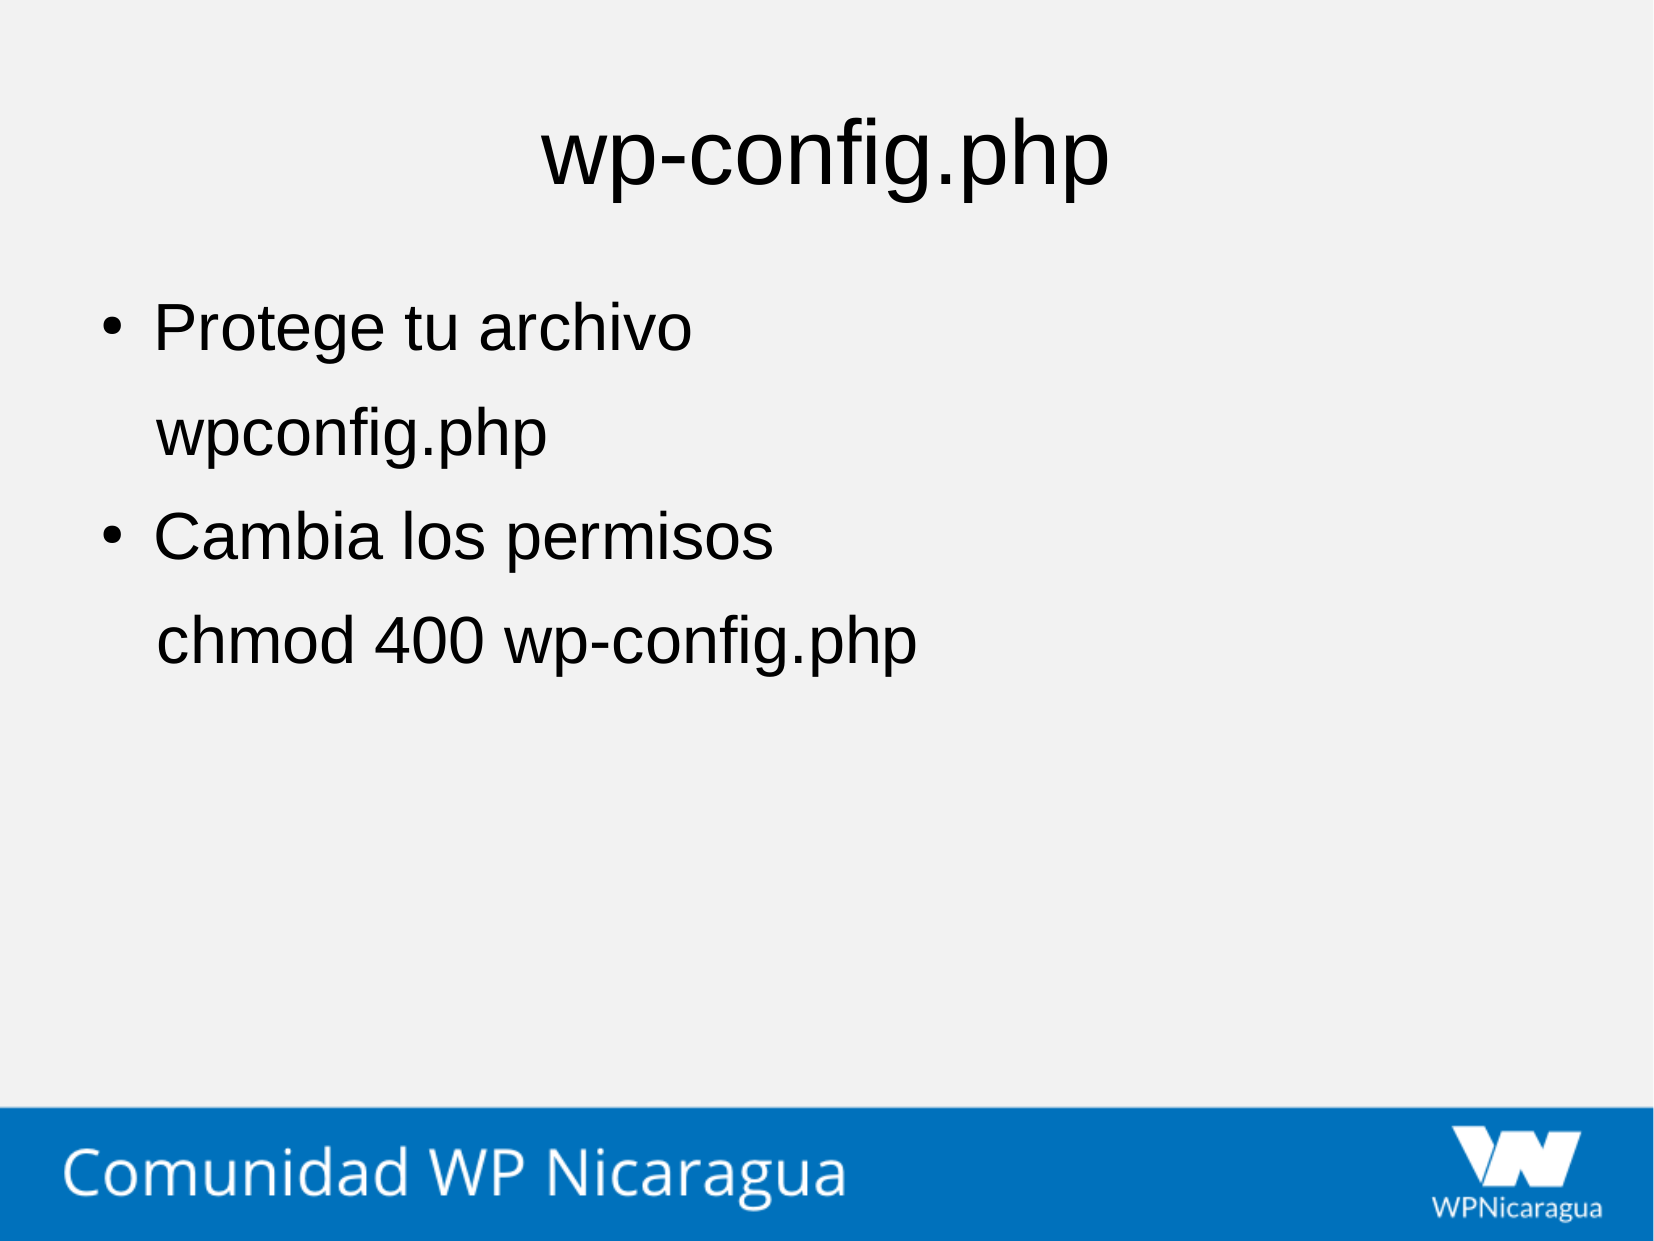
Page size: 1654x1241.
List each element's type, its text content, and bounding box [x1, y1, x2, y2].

list Protege tu archivo wp­config.php Cambia los permisos chmod 400 wp­-config.php [82, 290, 1571, 1010]
picture [0, 0, 1654, 1241]
title wp-config.php [82, 49, 1571, 257]
